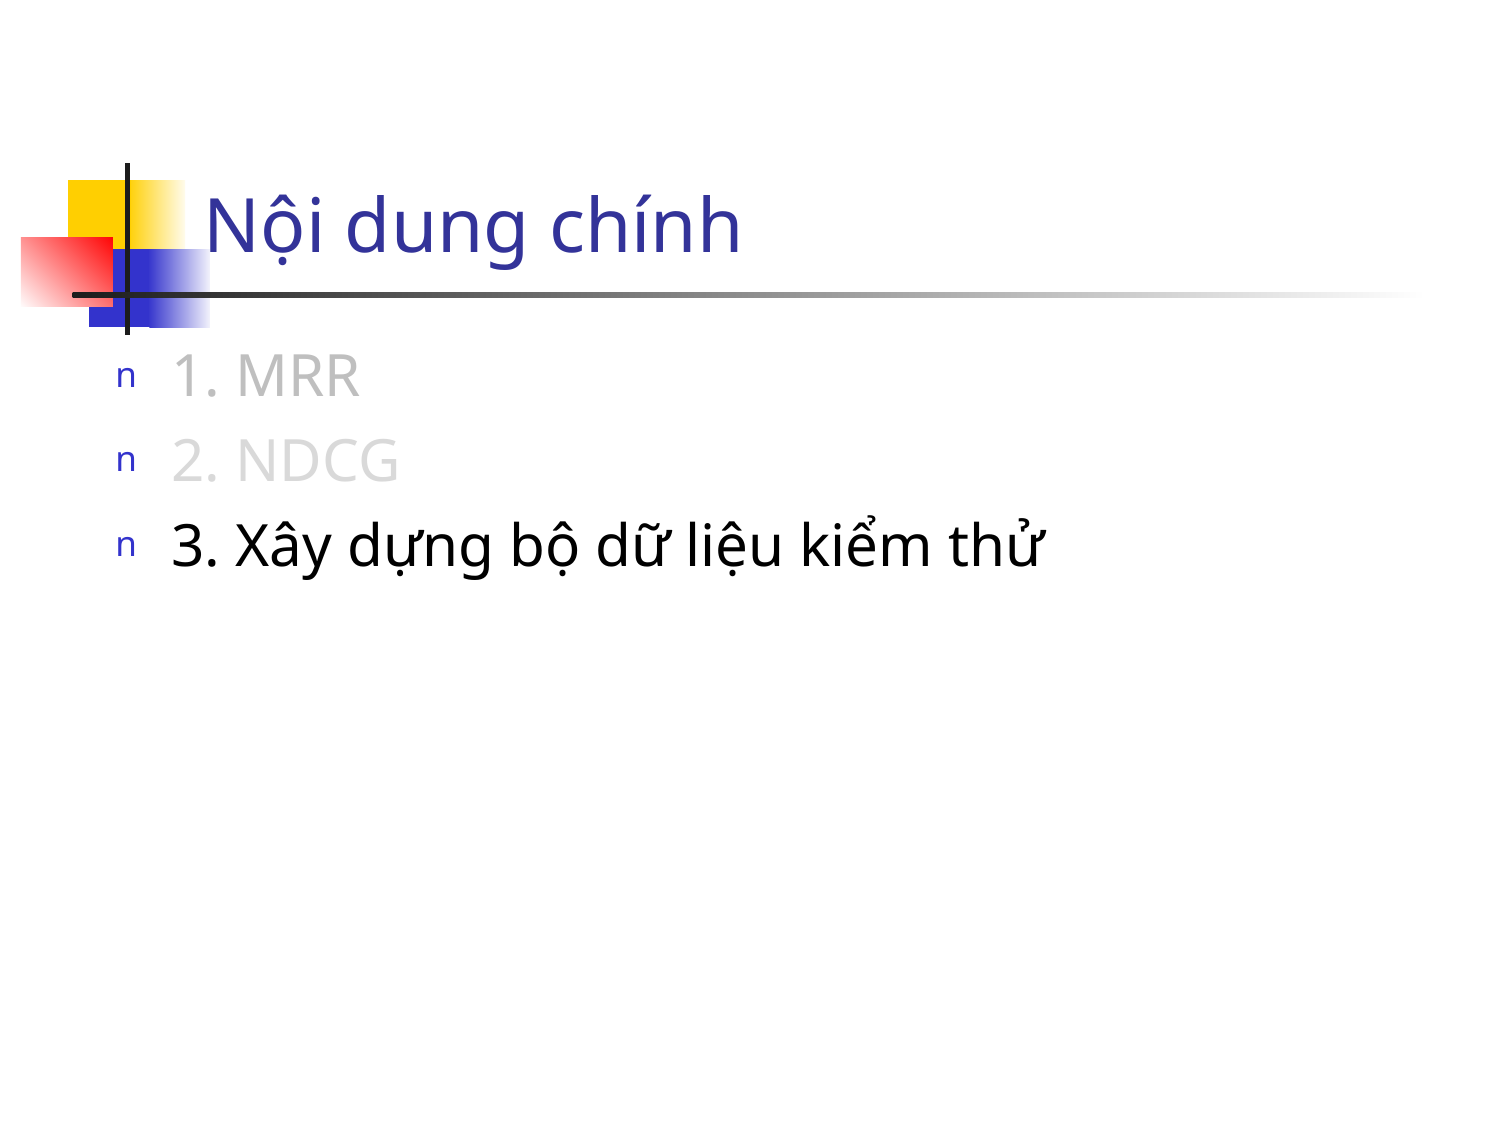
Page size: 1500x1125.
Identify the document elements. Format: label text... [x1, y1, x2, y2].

text_box 1. MRR 2. NDCG 3. Xây dựng bộ dữ liệu kiểm thử [100, 331, 1469, 1007]
title Nội dung chính [188, 35, 1468, 275]
